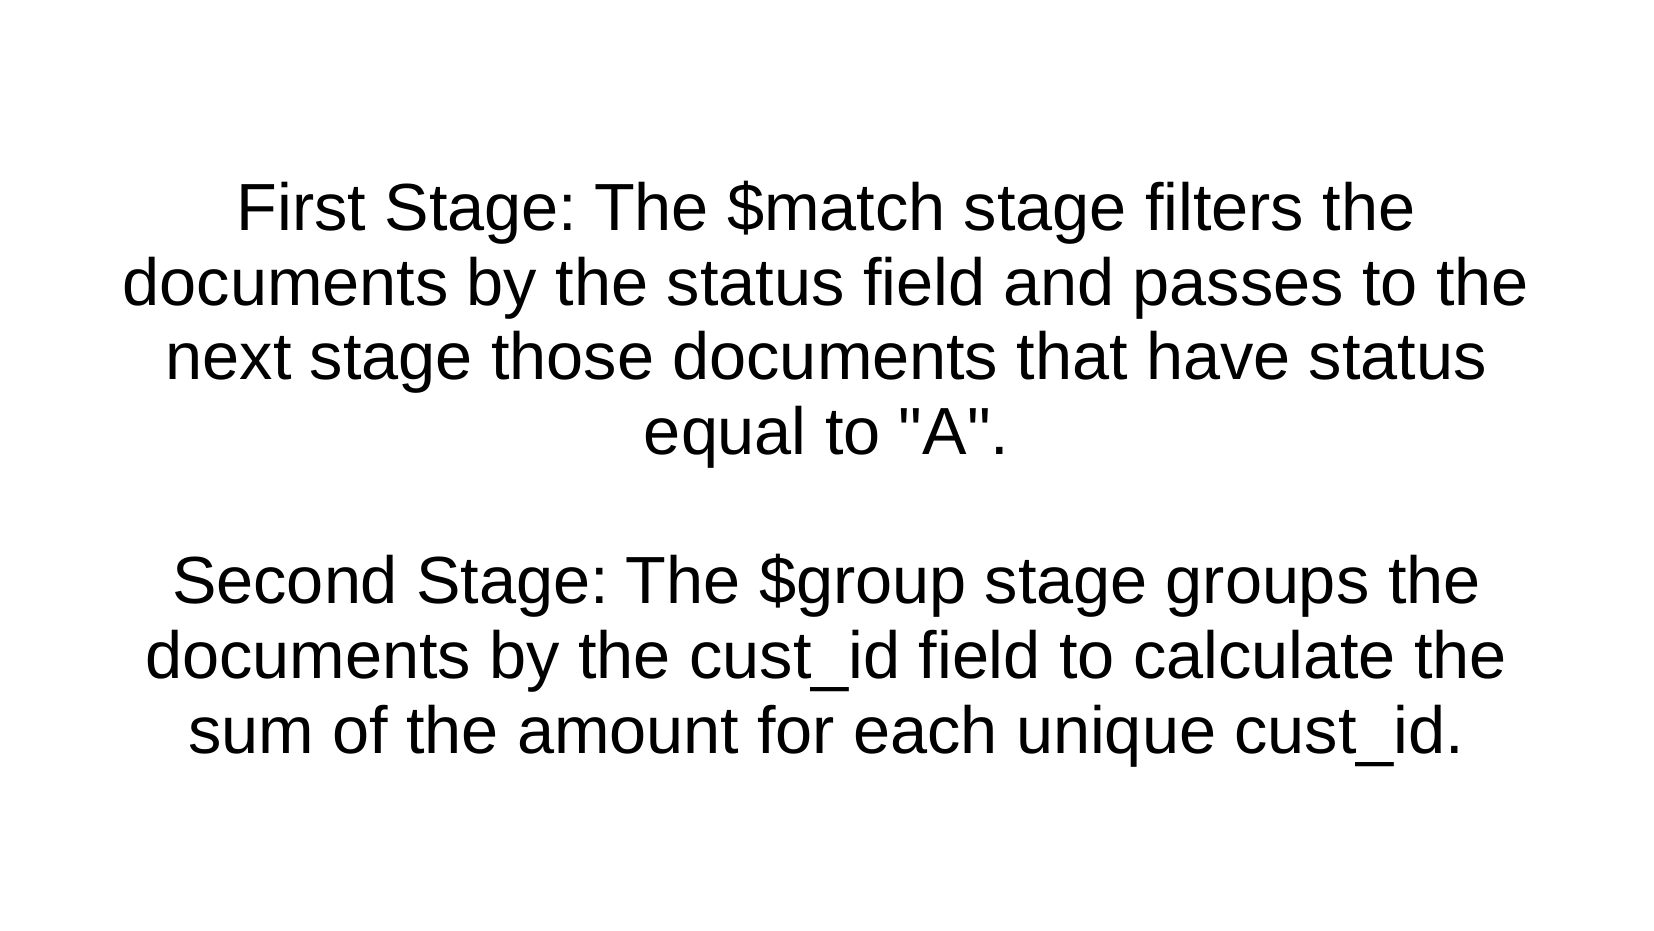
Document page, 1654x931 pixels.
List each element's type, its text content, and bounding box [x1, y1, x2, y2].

subtitle First Stage: The $match stage filters the documents by the status field and passes to the next stage those documents that have status equal to "A". Second Stage: The $group stage groups the documents by the cust_id field to calculate the sum of the amount for each unique cust_id. [82, 75, 1571, 863]
